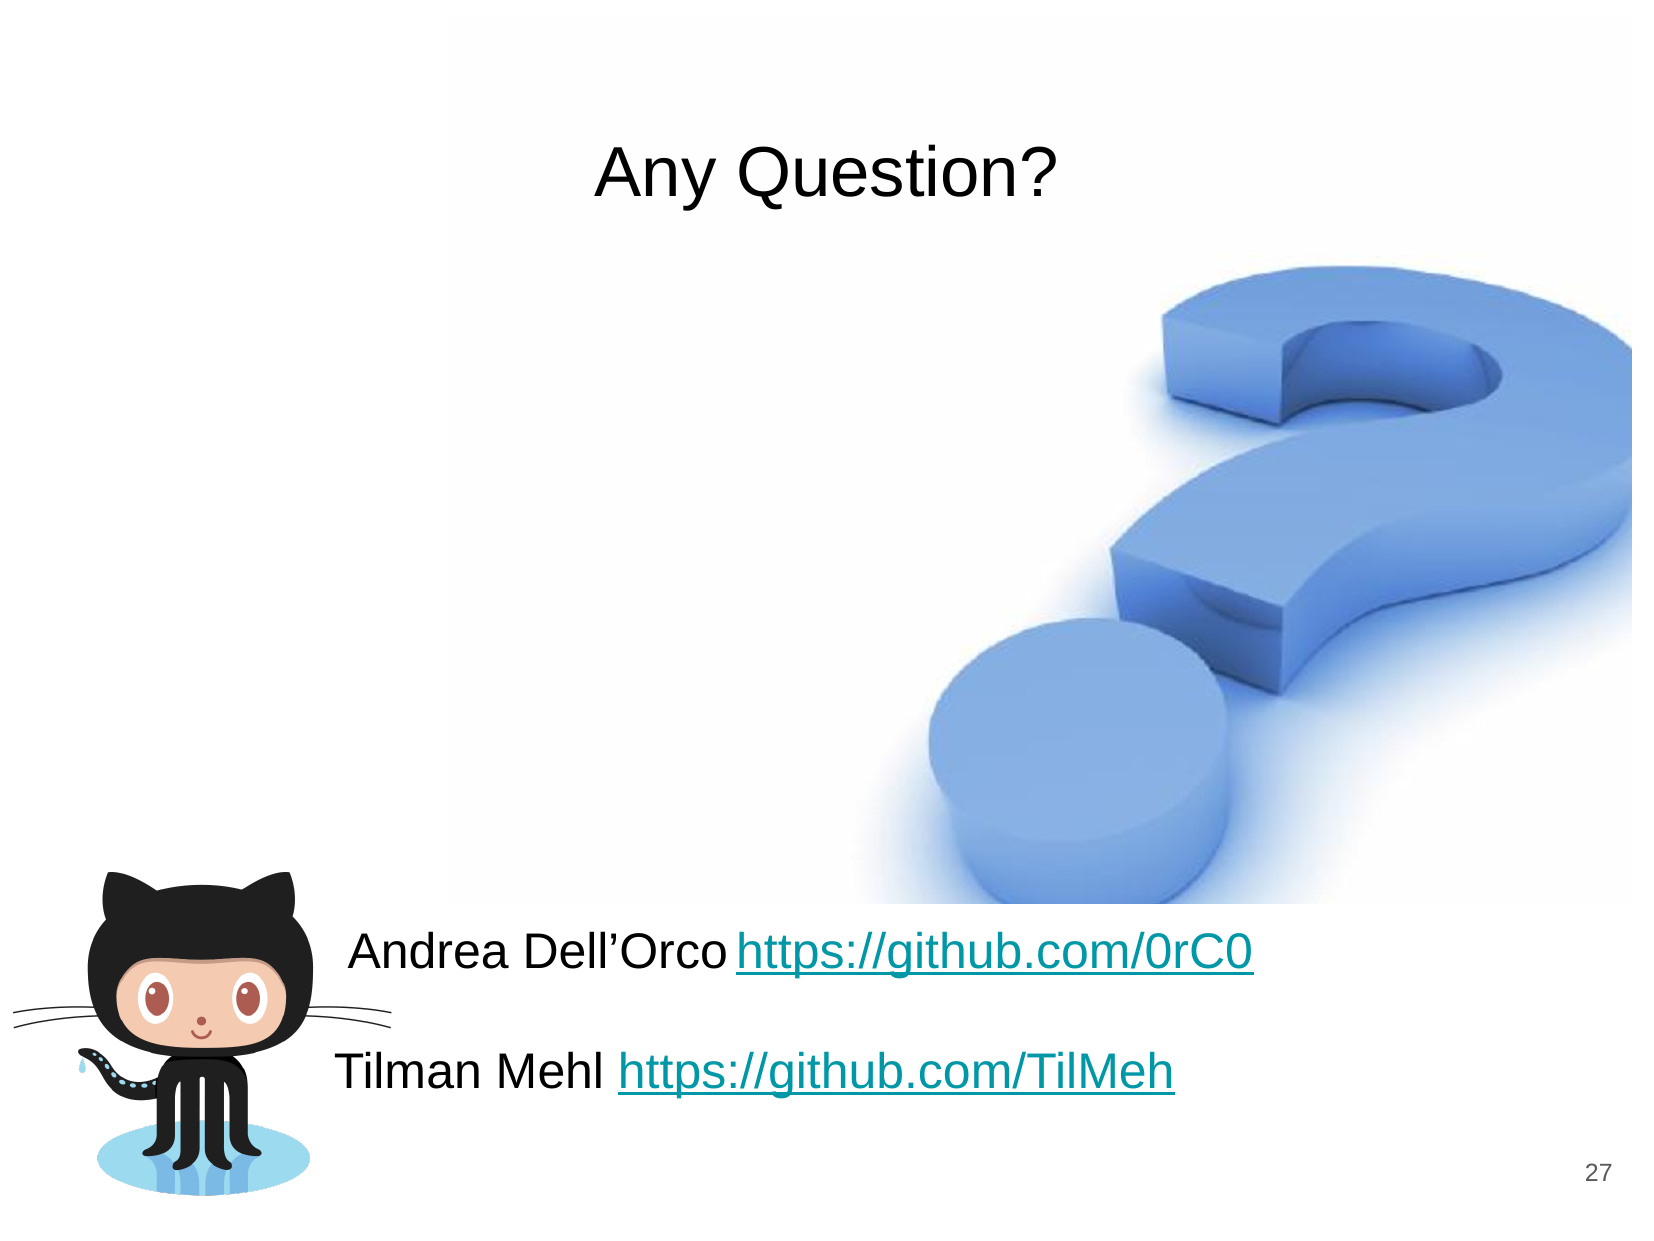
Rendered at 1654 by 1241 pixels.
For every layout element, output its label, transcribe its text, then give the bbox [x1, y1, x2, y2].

picture [450, 18, 1632, 904]
picture [0, 865, 405, 1202]
title Any Question? [56, 107, 1598, 246]
text_box Andrea Dell’Orco https://github.com/0rC0 Tilman Mehl https://github.com/TilMeh [318, 903, 1559, 1240]
slide_number <number> [1559, 1124, 1632, 1220]
